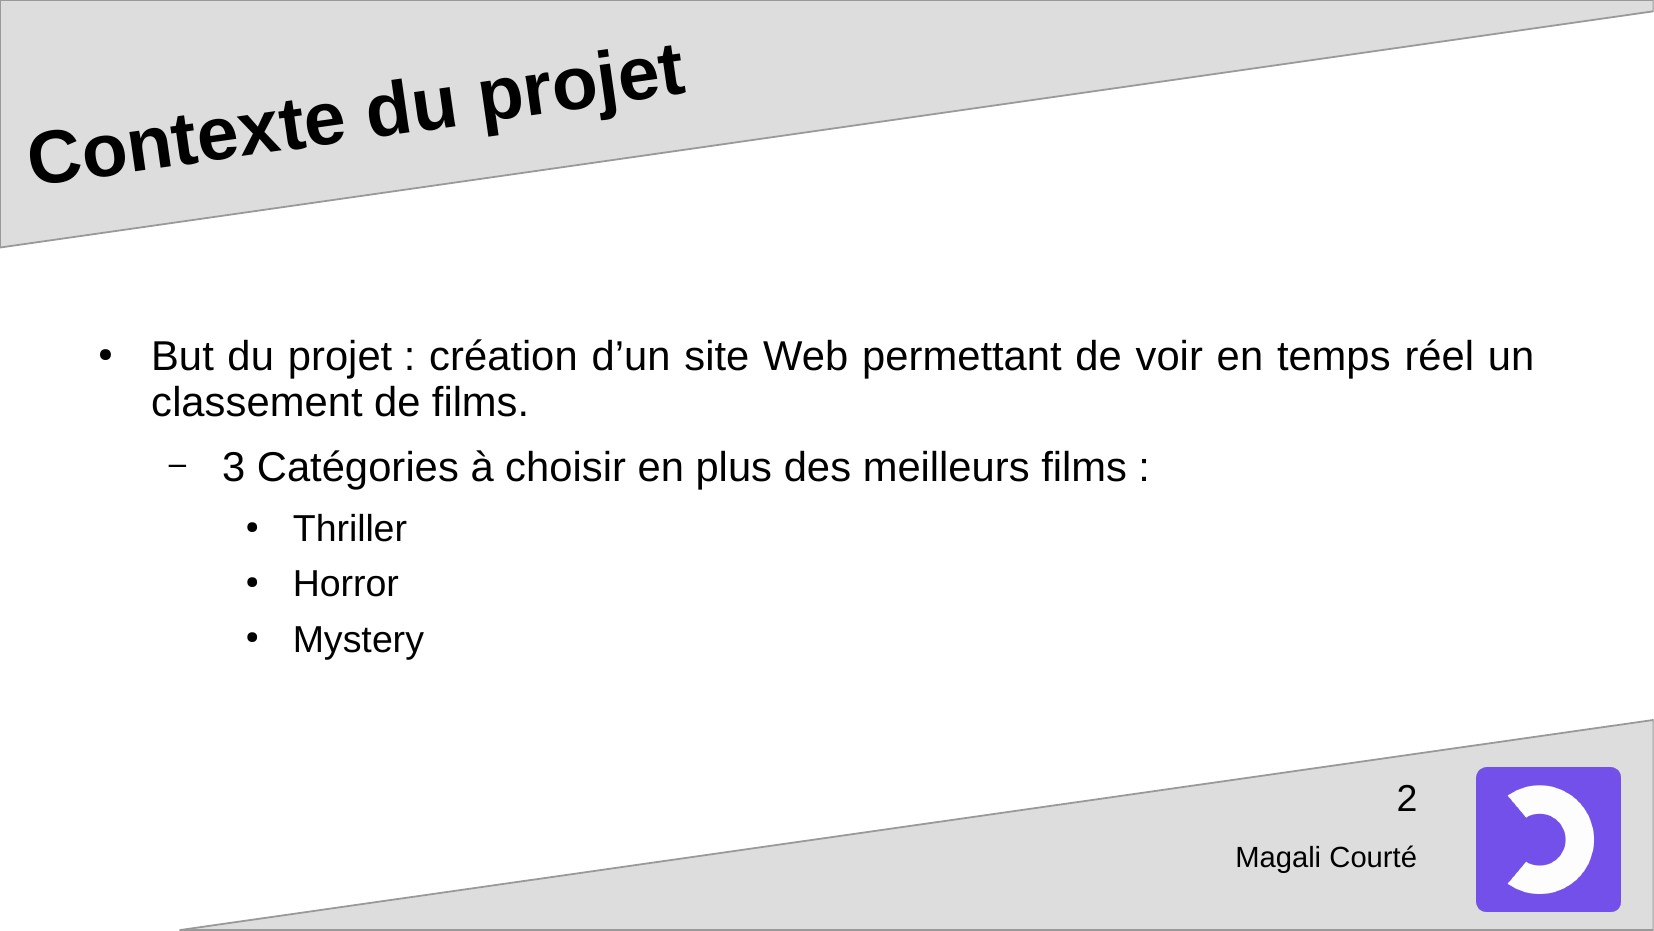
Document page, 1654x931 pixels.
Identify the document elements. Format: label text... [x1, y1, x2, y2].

picture [1476, 767, 1621, 912]
title Contexte du projet [16, 0, 1501, 239]
list But du projet : création d’un site Web permettant de voir en temps réel un classement de films. 3 Catégories à choisir en plus des meilleurs films : Thriller Horror Mystery [80, 139, 1536, 680]
